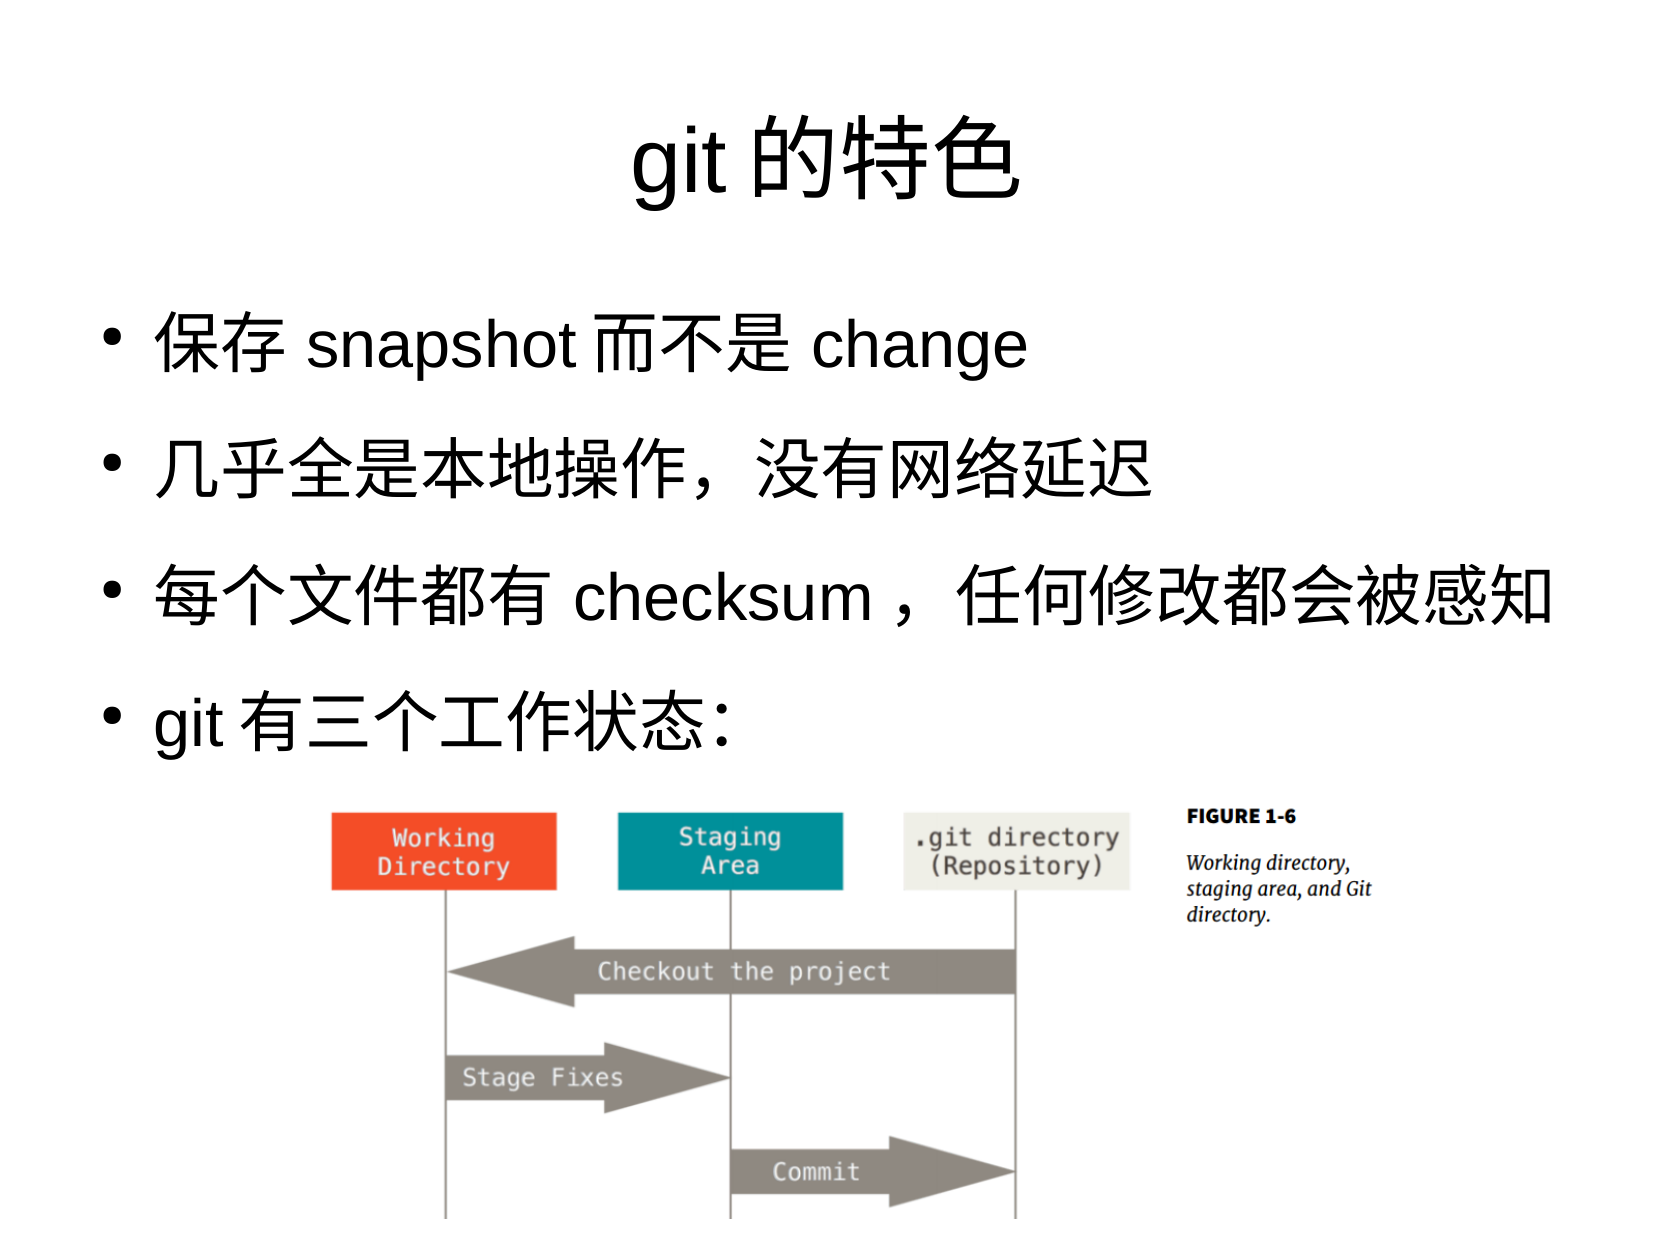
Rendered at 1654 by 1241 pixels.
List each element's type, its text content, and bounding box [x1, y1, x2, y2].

list 保存snapshot而不是change 几乎全是本地操作，没有网络延迟 每个文件都有checksum，任何修改都会被感知 git有三个工作状态： [82, 290, 1571, 1010]
title git的特色 [82, 49, 1571, 257]
picture [306, 791, 1382, 1219]
